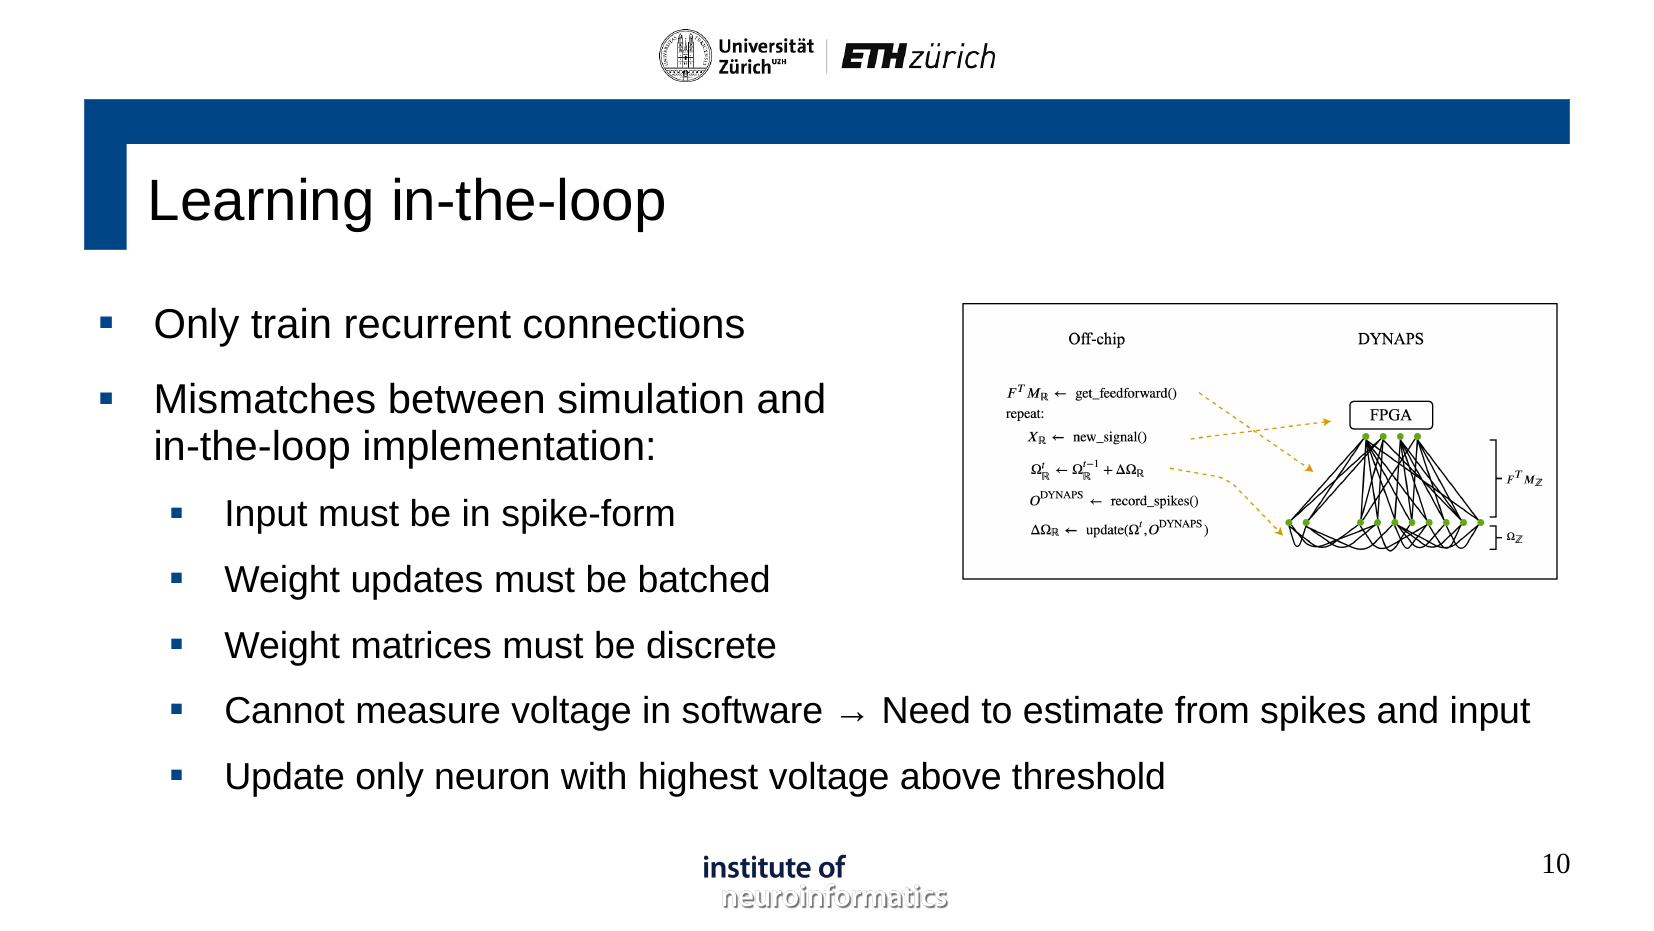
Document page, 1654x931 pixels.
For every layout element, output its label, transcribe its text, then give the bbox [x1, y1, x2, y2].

picture [659, 29, 995, 82]
list Only train recurrent connections Mismatches between simulation and in-the-loop implementation: Input must be in spike-form Weight updates must be batched Weight matrices must be discrete Cannot measure voltage in software → Need to estimate from spikes and input Update only neuron with highest voltage above threshold [82, 300, 1571, 840]
title Learning in-the-loop [147, 159, 1175, 243]
picture [702, 852, 951, 911]
picture [958, 302, 1582, 583]
